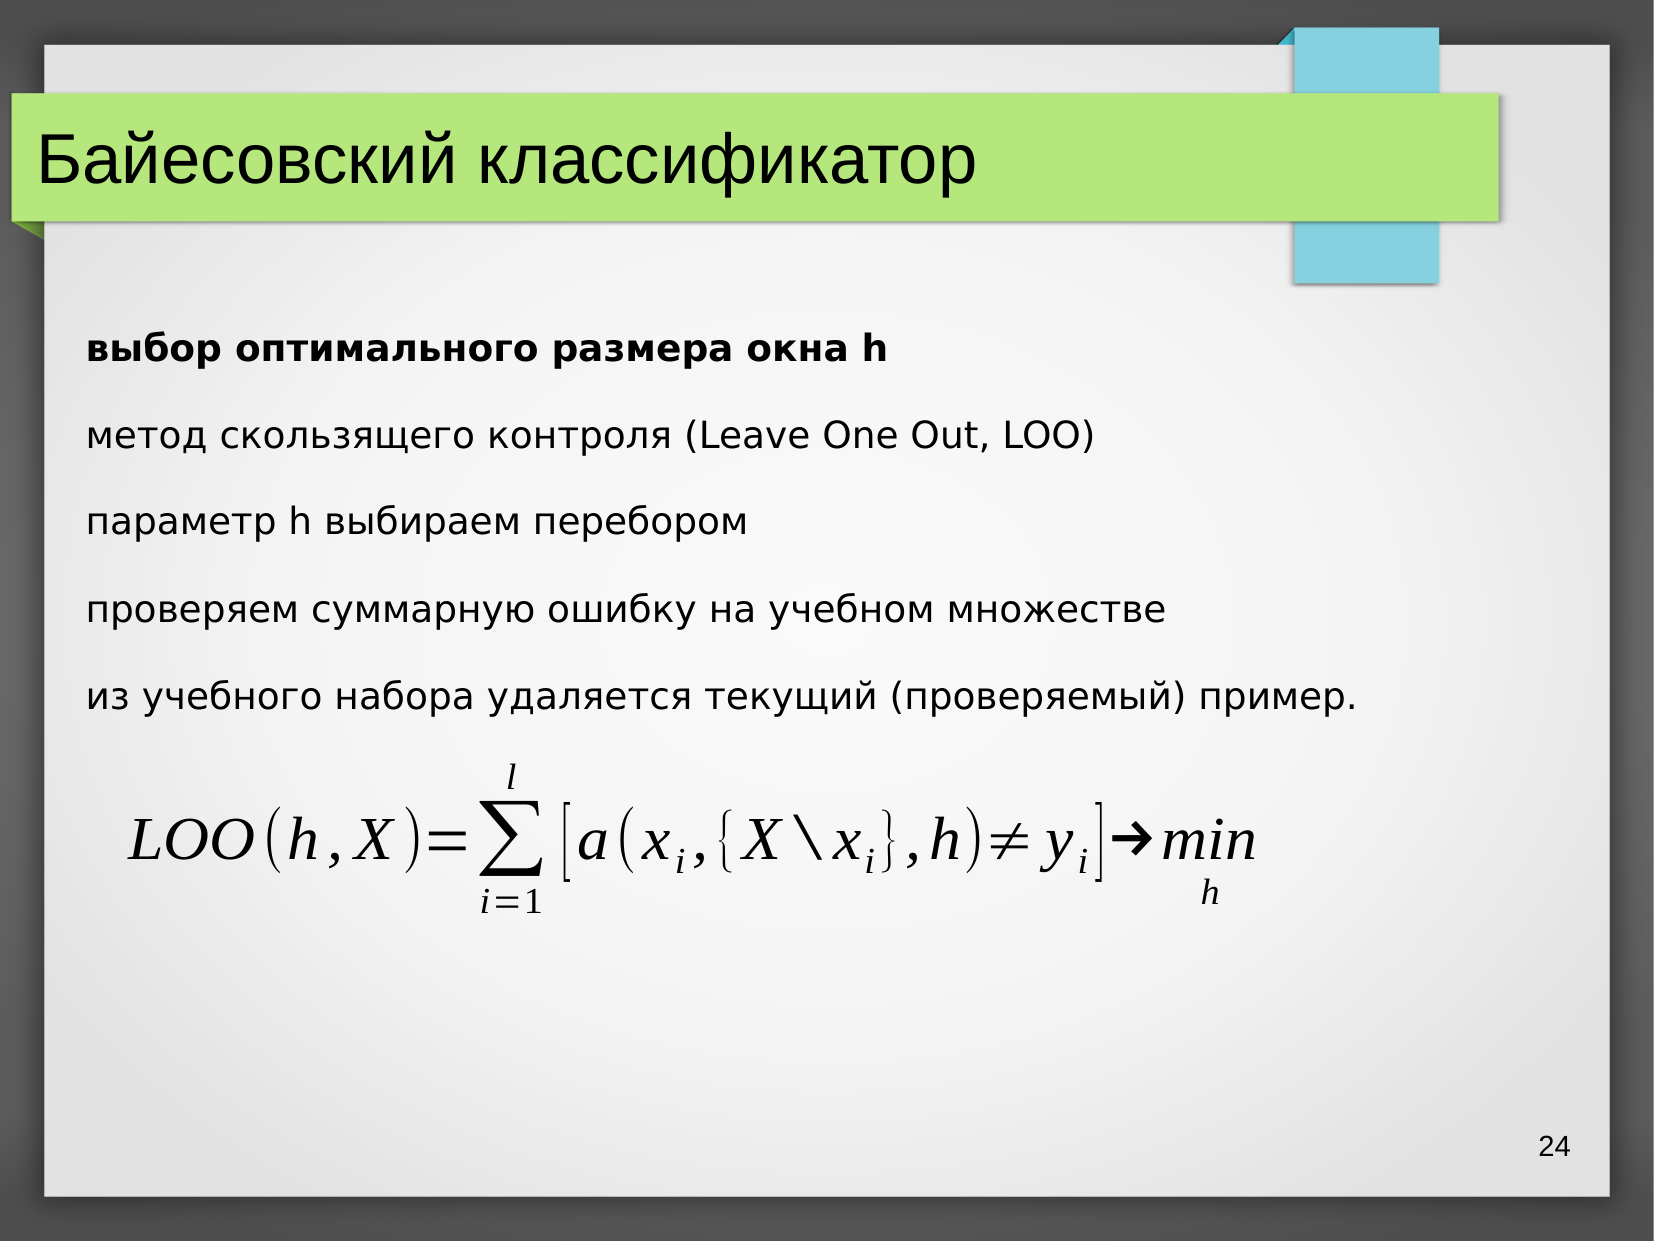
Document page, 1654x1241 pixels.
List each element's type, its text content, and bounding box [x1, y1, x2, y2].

title Байесовский классификатор [35, 118, 1489, 200]
chart [118, 755, 1265, 922]
picture [0, 0, 1654, 1241]
text_box выбор оптимального размера окна h метод скользящего контроля (Leave One Out, LOO) параметр h выбираем перебором проверяем суммарную ошибку на учебном множестве из учебного набора удаляется текущий (проверяемый) пример. [70, 318, 1548, 726]
